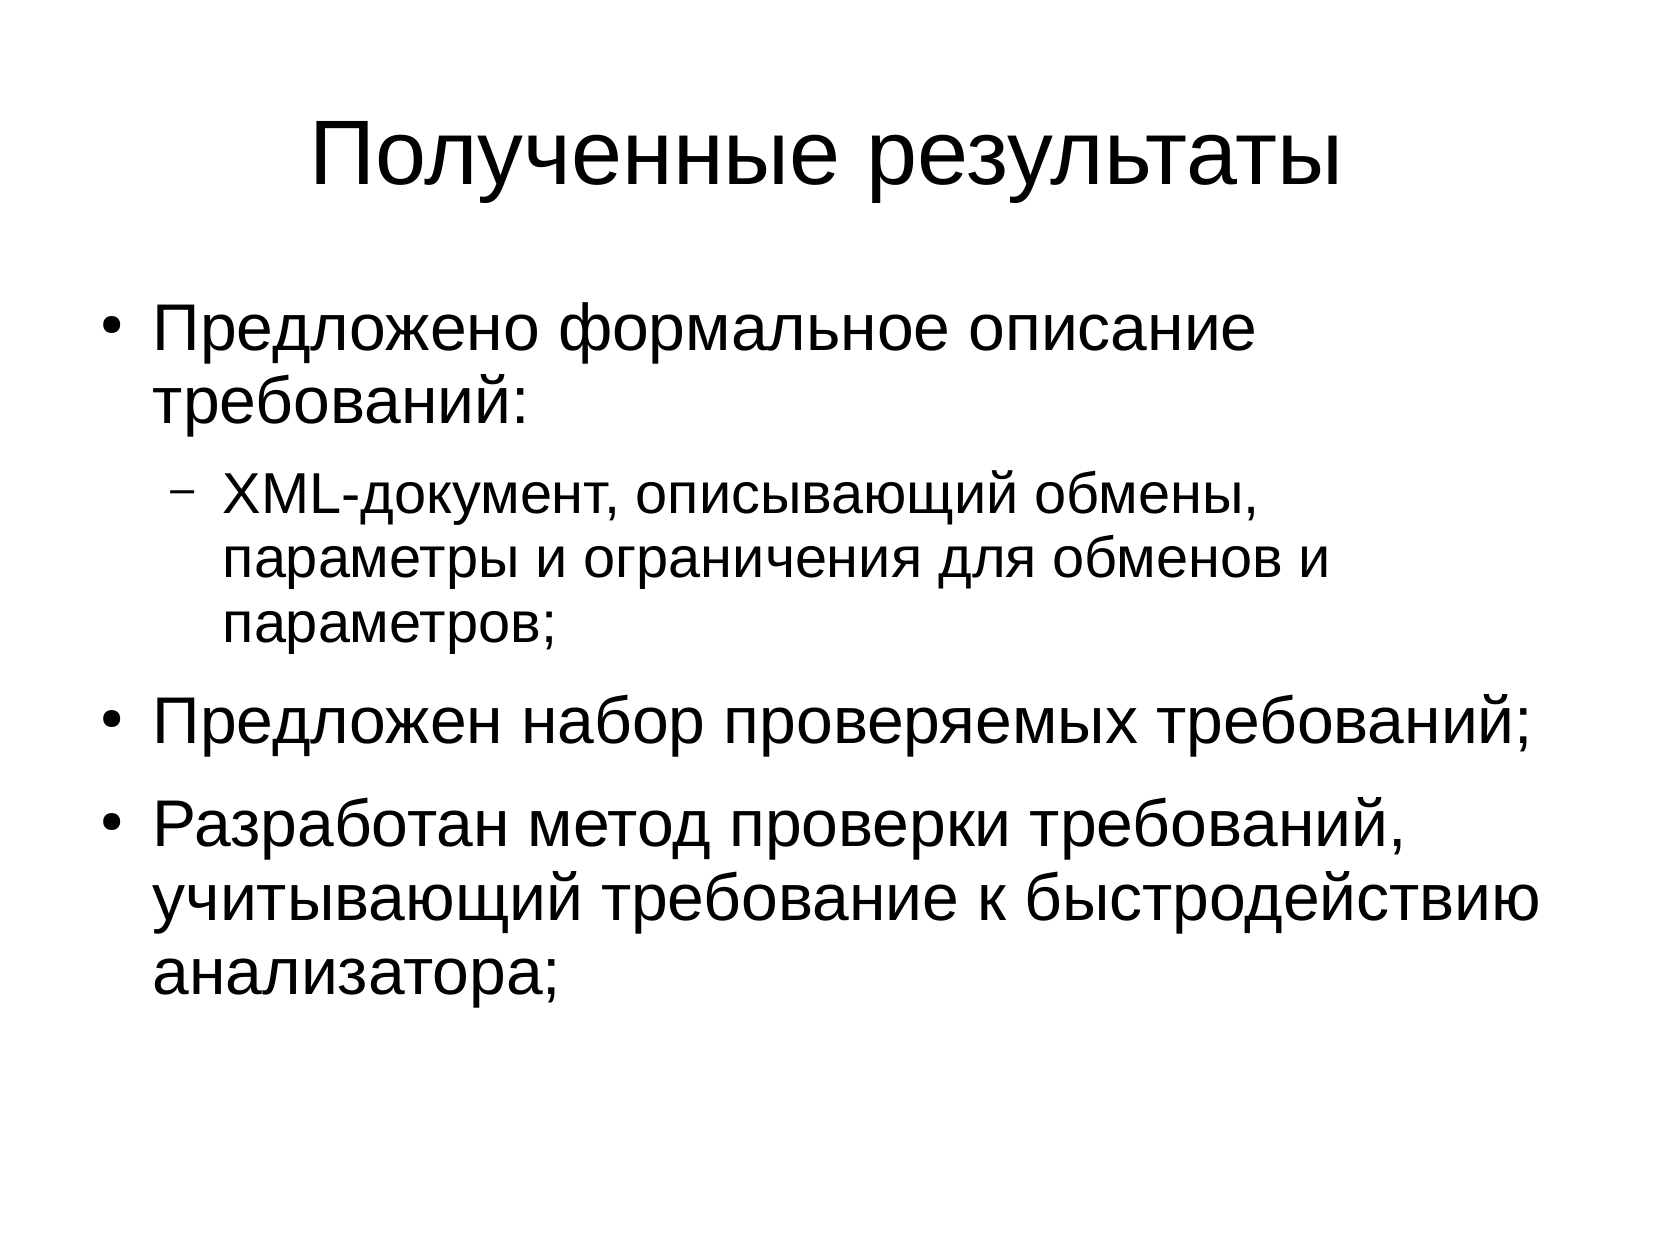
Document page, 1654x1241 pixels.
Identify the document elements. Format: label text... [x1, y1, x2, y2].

list Предложено формальное описание требований: XML-документ, описывающий обмены, параметры и ограничения для обменов и параметров; Предложен набор проверяемых требований; Разработан метод проверки требований, учитывающий требование к быстродействию анализатора; [82, 290, 1571, 1010]
title Полученные результаты [82, 49, 1571, 257]
